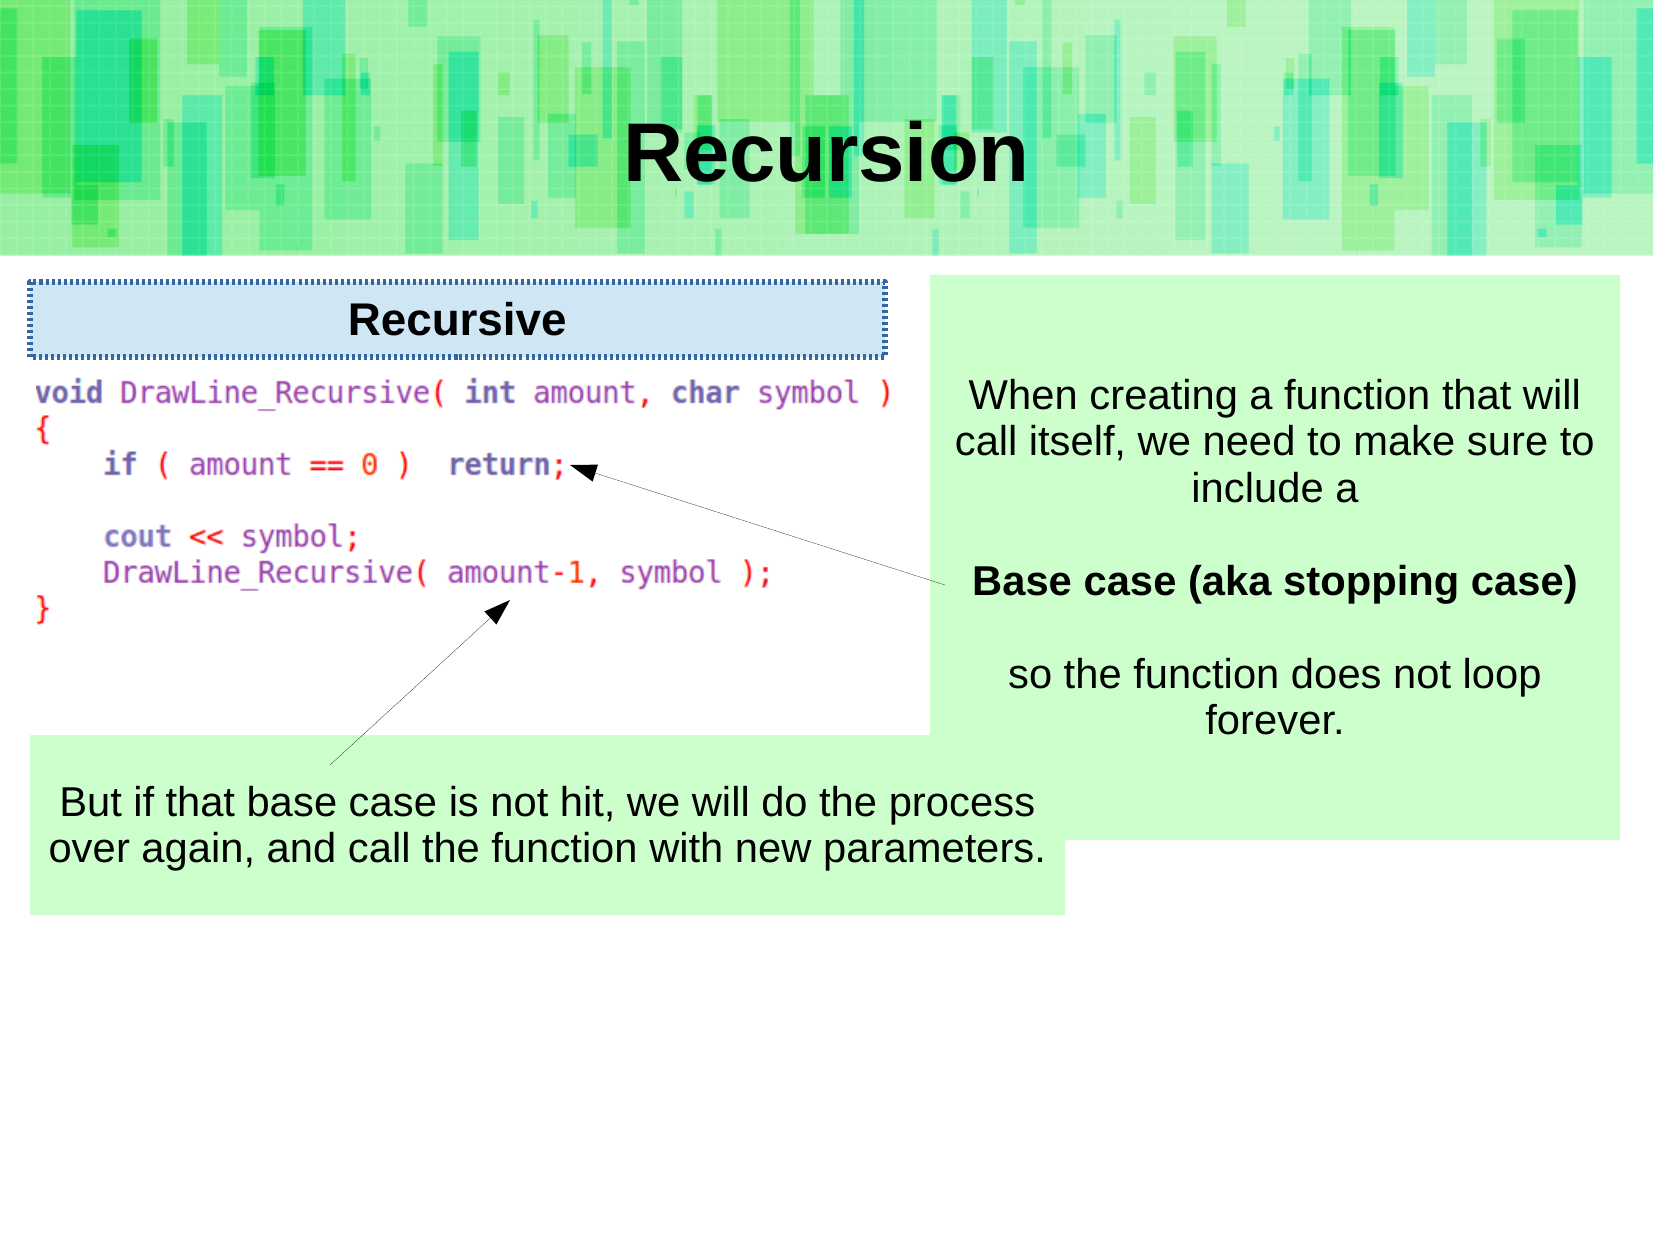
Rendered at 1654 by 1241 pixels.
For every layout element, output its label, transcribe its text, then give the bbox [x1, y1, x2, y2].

text_box When creating a function that will call itself, we need to make sure to include a Base case (aka stopping case) so the function does not loop forever. [930, 274, 1621, 841]
picture [0, 0, 1654, 1241]
text_box Recursive [30, 282, 886, 358]
text_box But if that base case is not hit, we will do the process over again, and call the function with new parameters. [30, 735, 1066, 916]
title Recursion [82, 49, 1571, 257]
